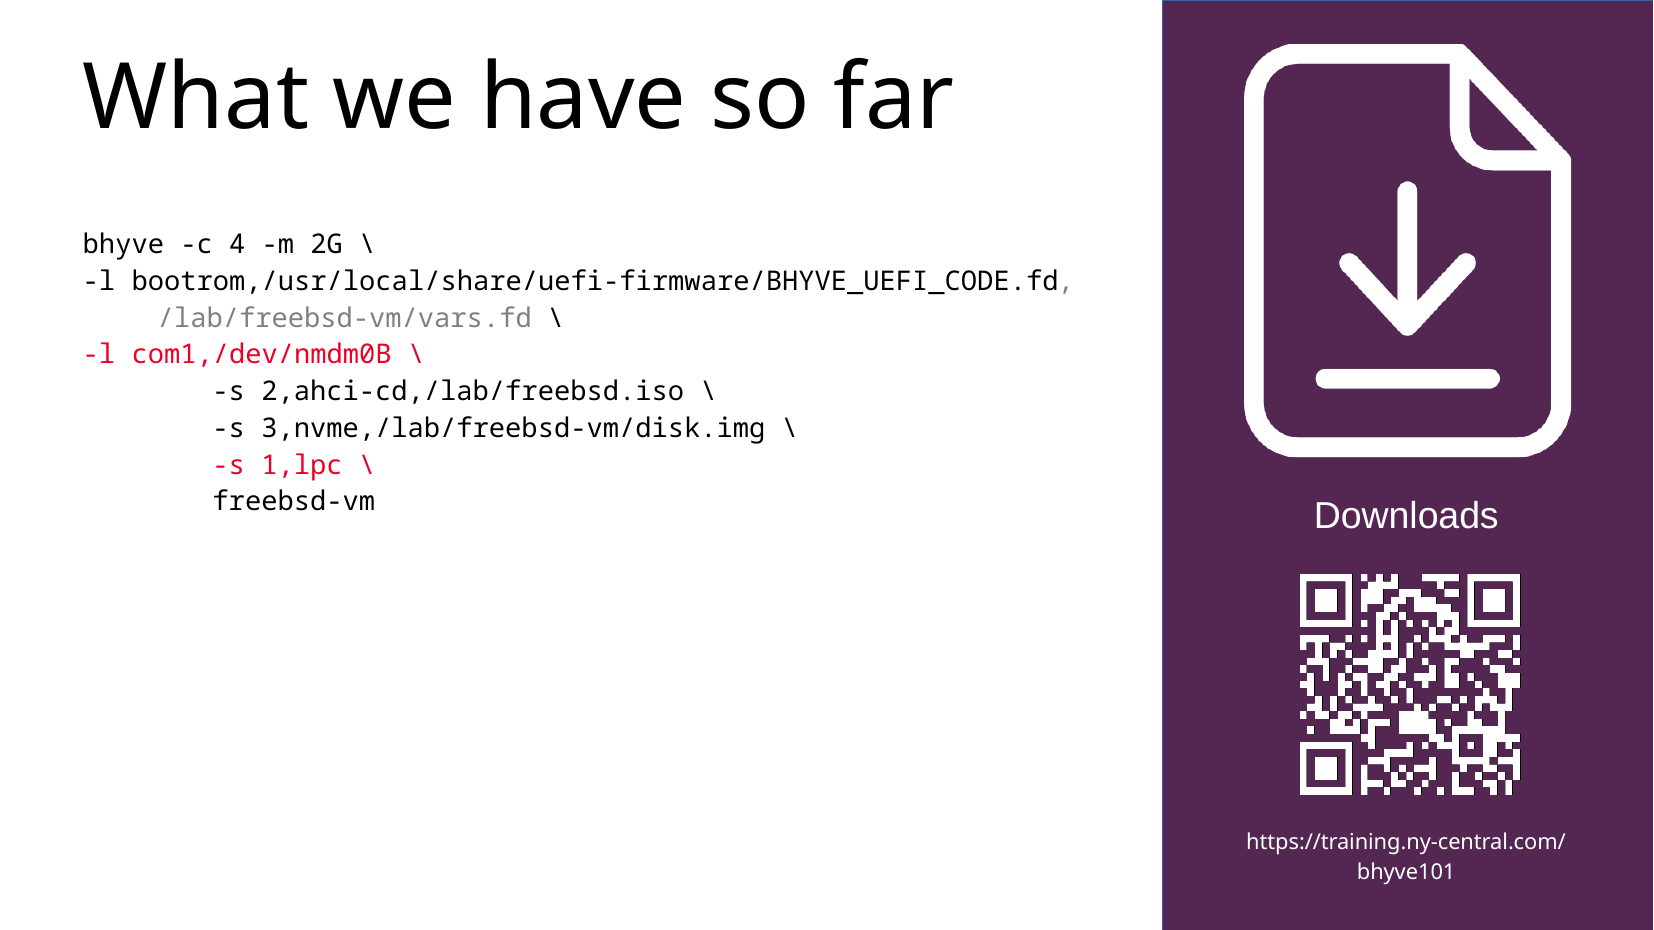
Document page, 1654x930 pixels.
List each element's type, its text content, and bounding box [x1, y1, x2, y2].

subtitle bhyve -c 4 -m 2G \ -l bootrom,/usr/local/share/uefi-firmware/BHYVE_UEFI_CODE.fd, /lab/freebsd-vm/vars.fd \ -l com1,/dev/nmdm0B \ -s 2,ahci-cd,/lab/freebsd.iso \ -s 3,nvme,/lab/freebsd-vm/disk.img \ -s 1,lpc \ freebsd-vm [82, 224, 1126, 825]
text_box https://training.ny-central.com/bhyve101 [1200, 819, 1613, 930]
picture [1268, 543, 1550, 826]
title What we have so far [82, 37, 1571, 150]
text_box Downloads [1237, 487, 1576, 638]
picture [1200, 44, 1613, 458]
text_box [1162, 0, 1653, 930]
